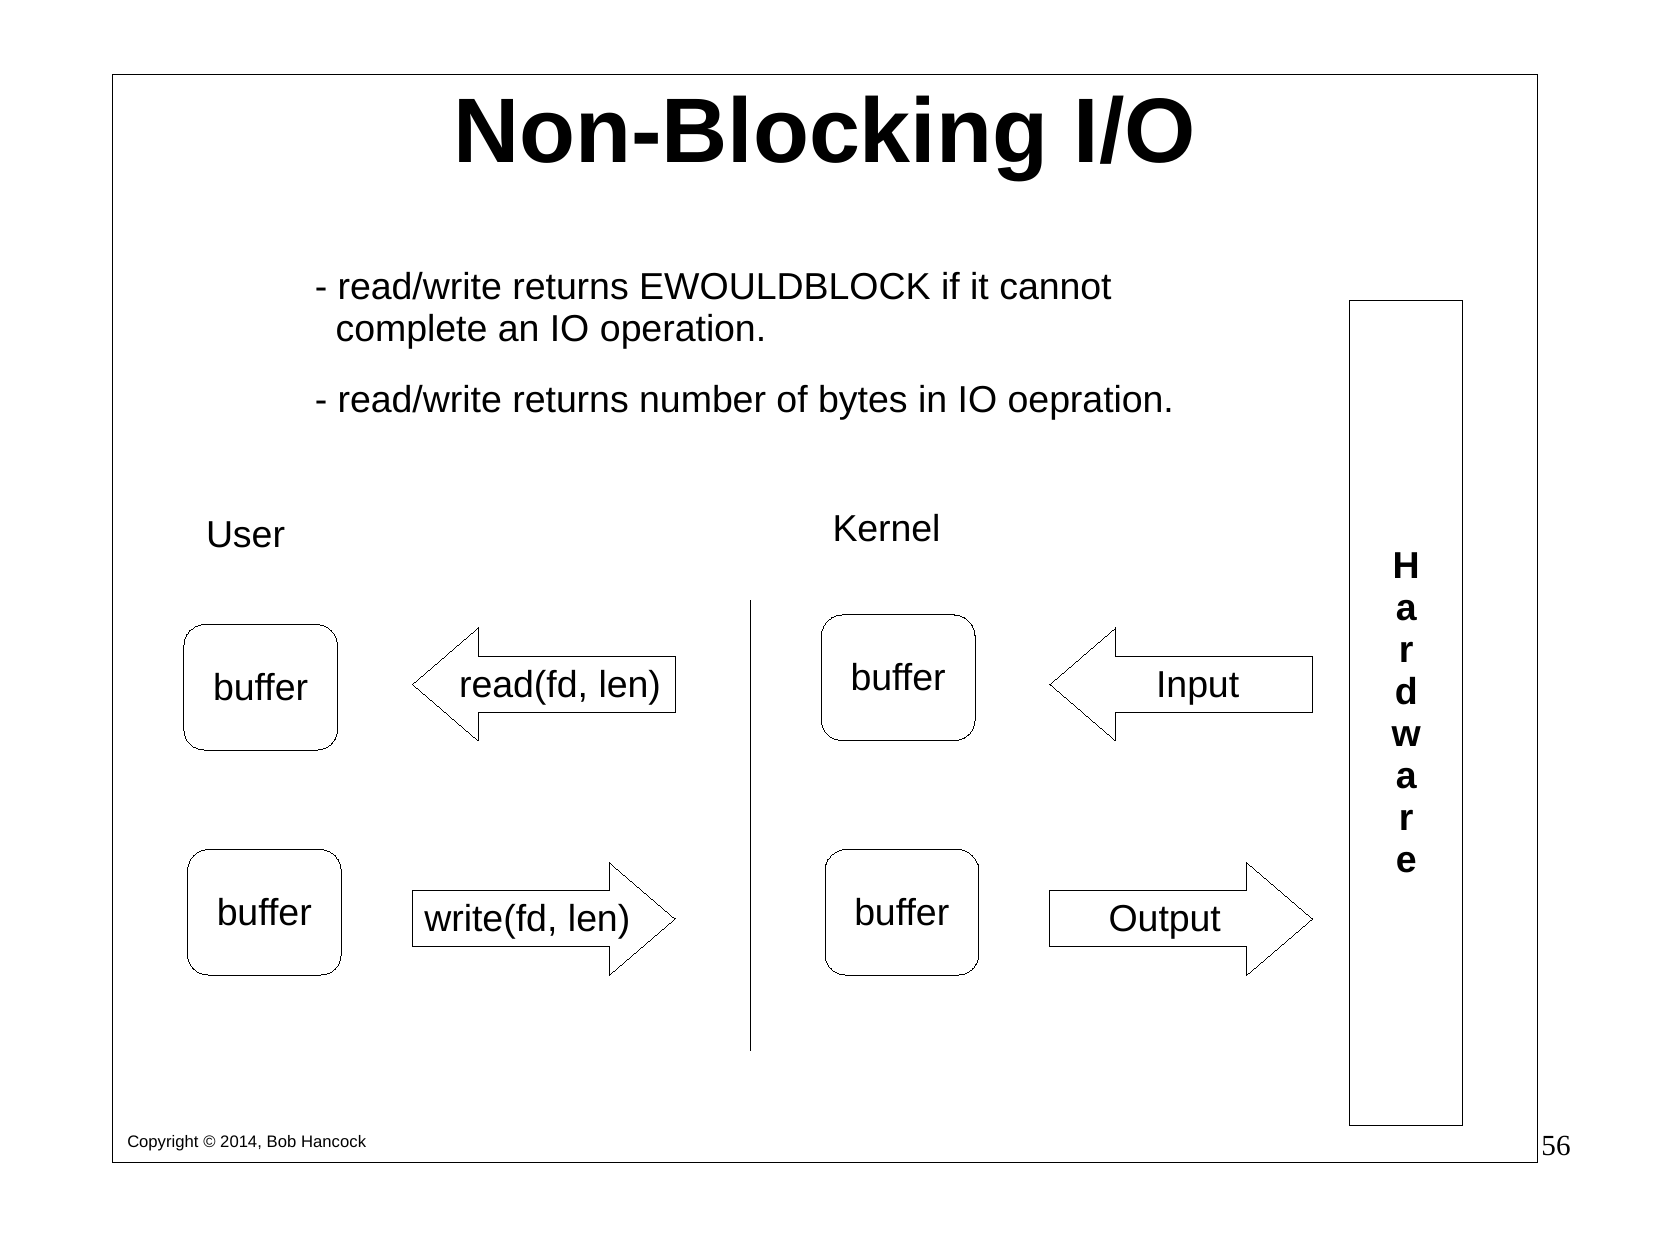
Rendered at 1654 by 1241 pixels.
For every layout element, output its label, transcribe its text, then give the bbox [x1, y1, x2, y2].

text_box - read/write returns number of bytes in IO oepration. [300, 371, 1270, 428]
text_box buffer [187, 849, 342, 976]
text_box H a r d w a r e [1349, 300, 1463, 1126]
title Non-Blocking I/O [112, 75, 1538, 188]
text_box User [191, 505, 301, 563]
text_box Input [1049, 627, 1313, 741]
text_box buffer [183, 624, 338, 751]
text_box buffer [821, 614, 976, 741]
text_box Output [1049, 862, 1313, 976]
text_box Copyright © 2014, Bob Hancock [112, 1125, 382, 1159]
text_box buffer [825, 849, 979, 976]
text_box Kernel [817, 500, 956, 563]
text_box - read/write returns EWOULDBLOCK if it cannot complete an IO operation. [300, 257, 1238, 357]
text_box read(fd, len) [412, 627, 676, 741]
text_box write(fd, len) [412, 862, 676, 976]
